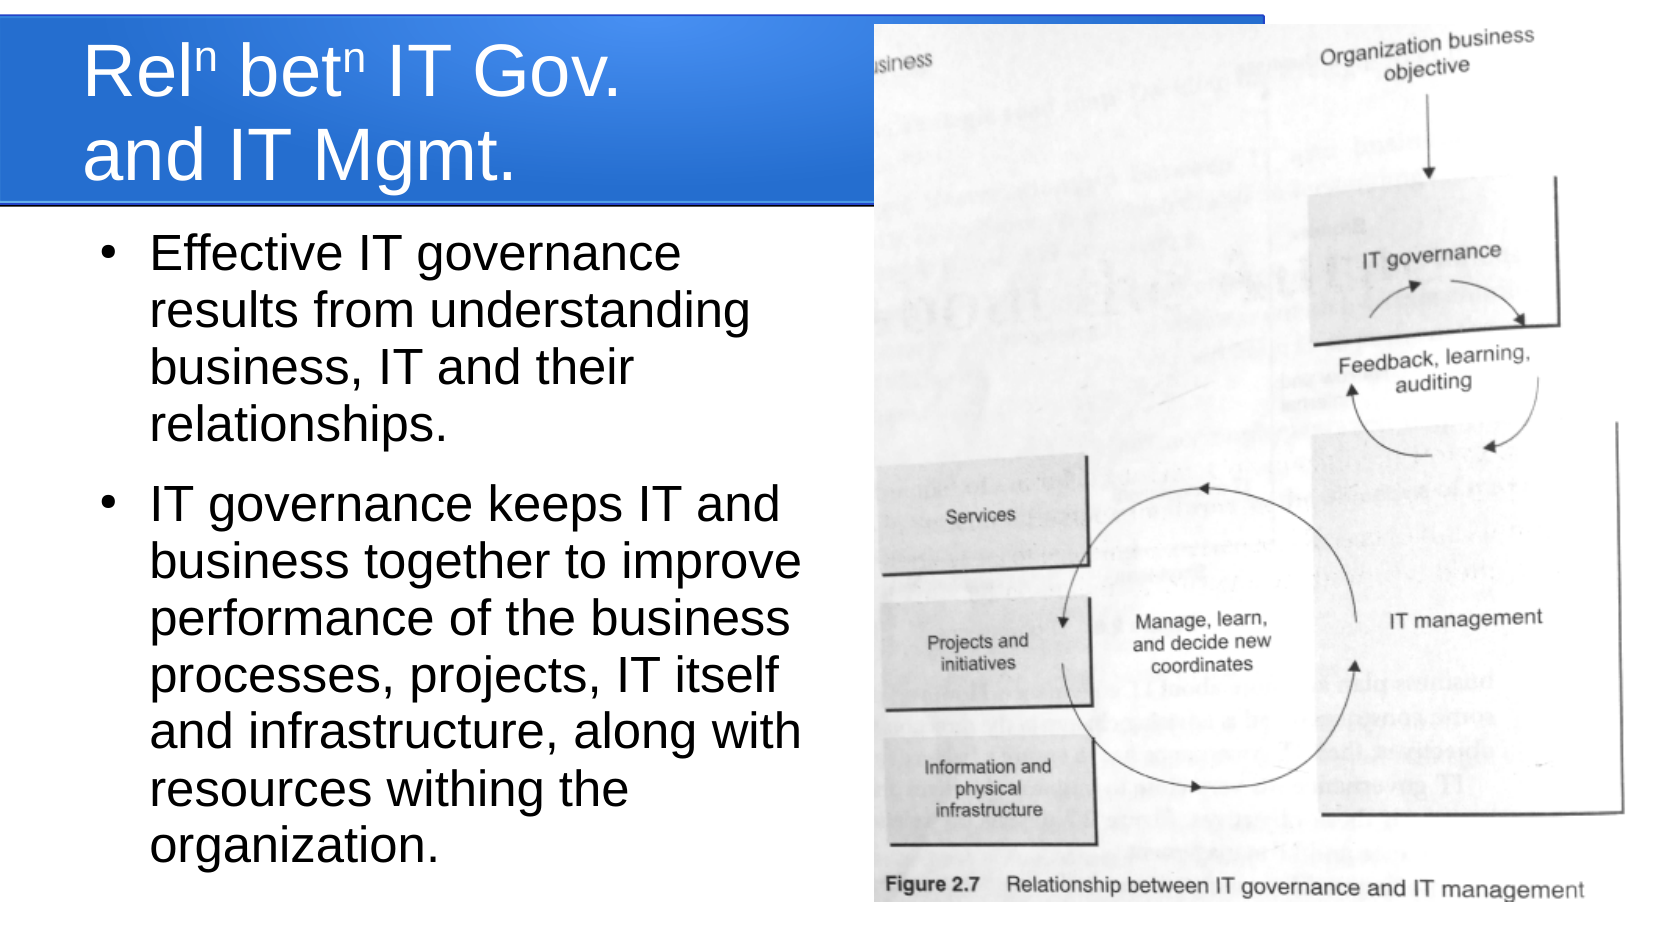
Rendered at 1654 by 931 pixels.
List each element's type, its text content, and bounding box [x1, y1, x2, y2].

title Reln betn IT Gov. and IT Mgmt. [82, 28, 874, 196]
picture [874, 24, 1636, 902]
list Effective IT governance results from understanding business, IT and their relationships. IT governance keeps IT and business together to improve performance of the business processes, projects, IT itself and infrastructure, along with resources withing the organization. [82, 224, 809, 886]
